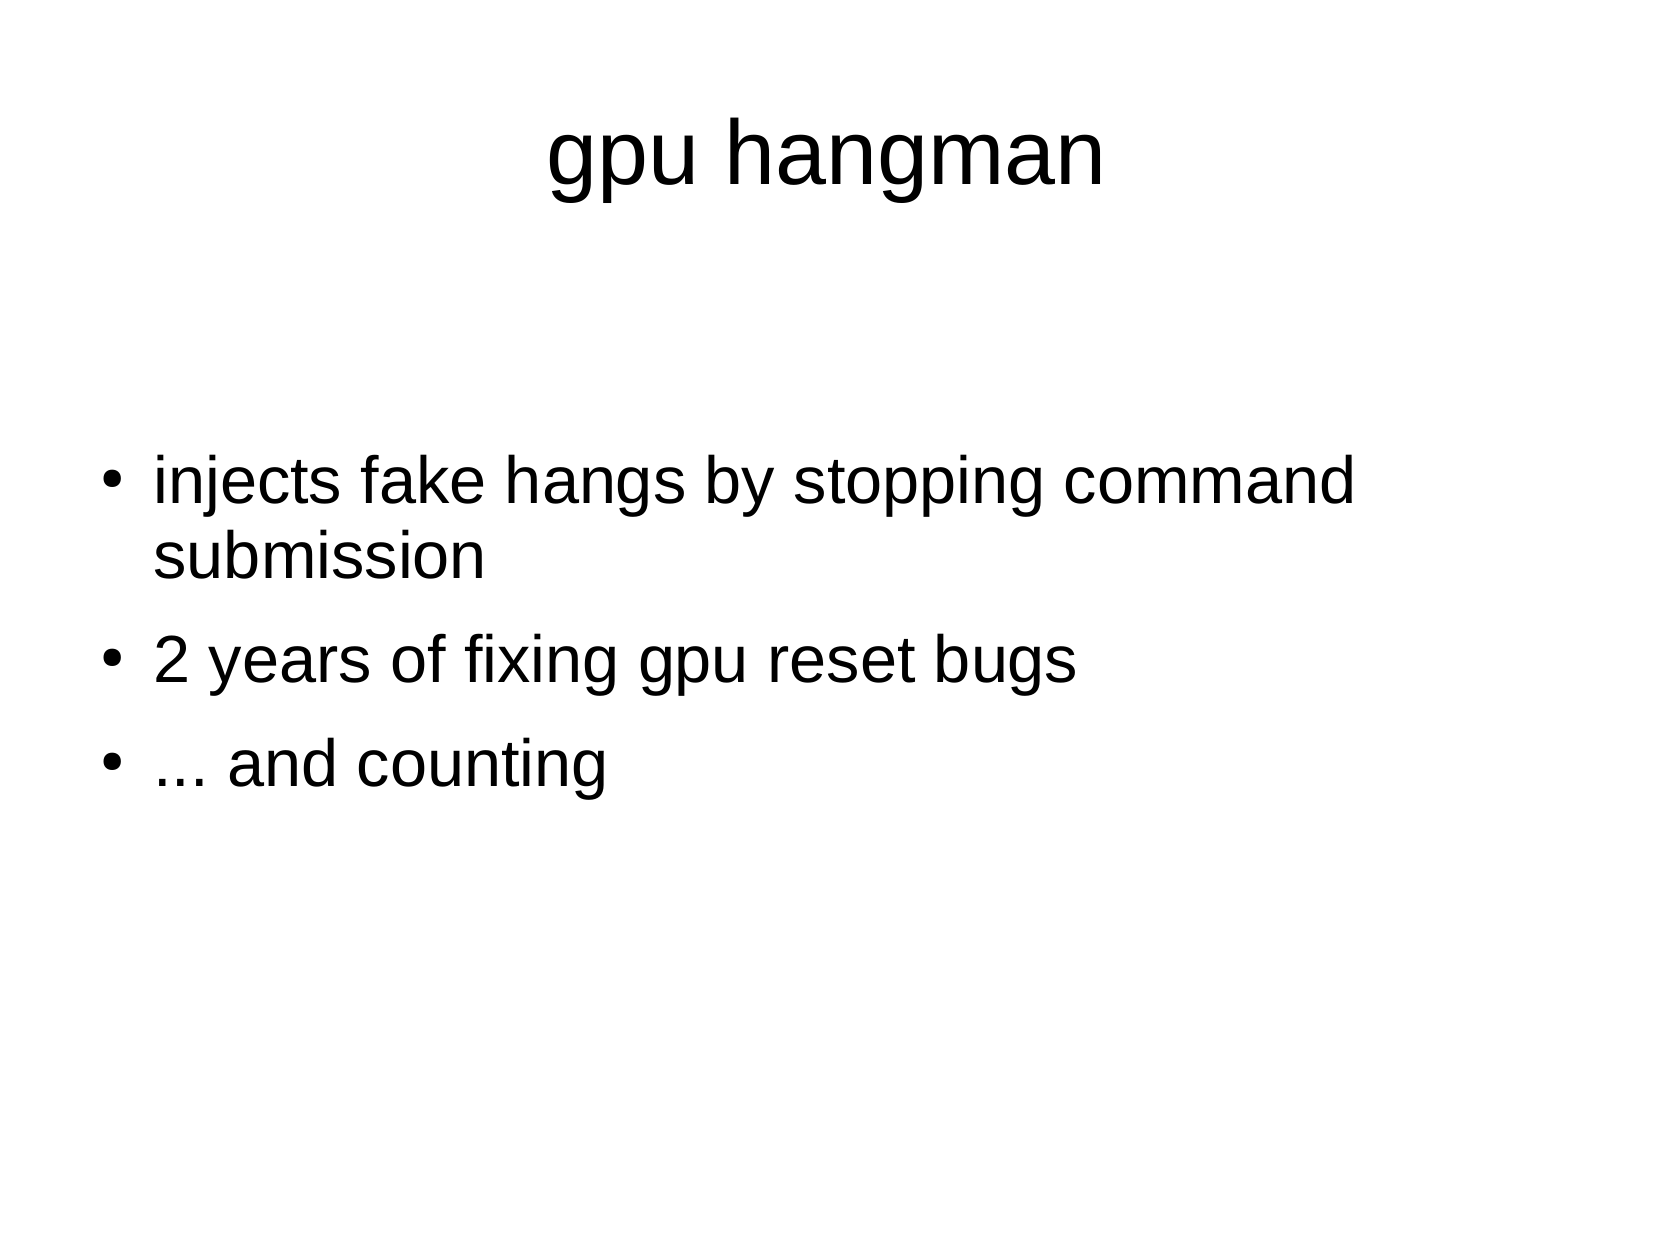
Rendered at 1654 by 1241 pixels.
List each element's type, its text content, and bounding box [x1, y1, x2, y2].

title gpu hangman [82, 49, 1571, 257]
list injects fake hangs by stopping command submission 2 years of fixing gpu reset bugs ... and counting [82, 442, 1571, 1032]
